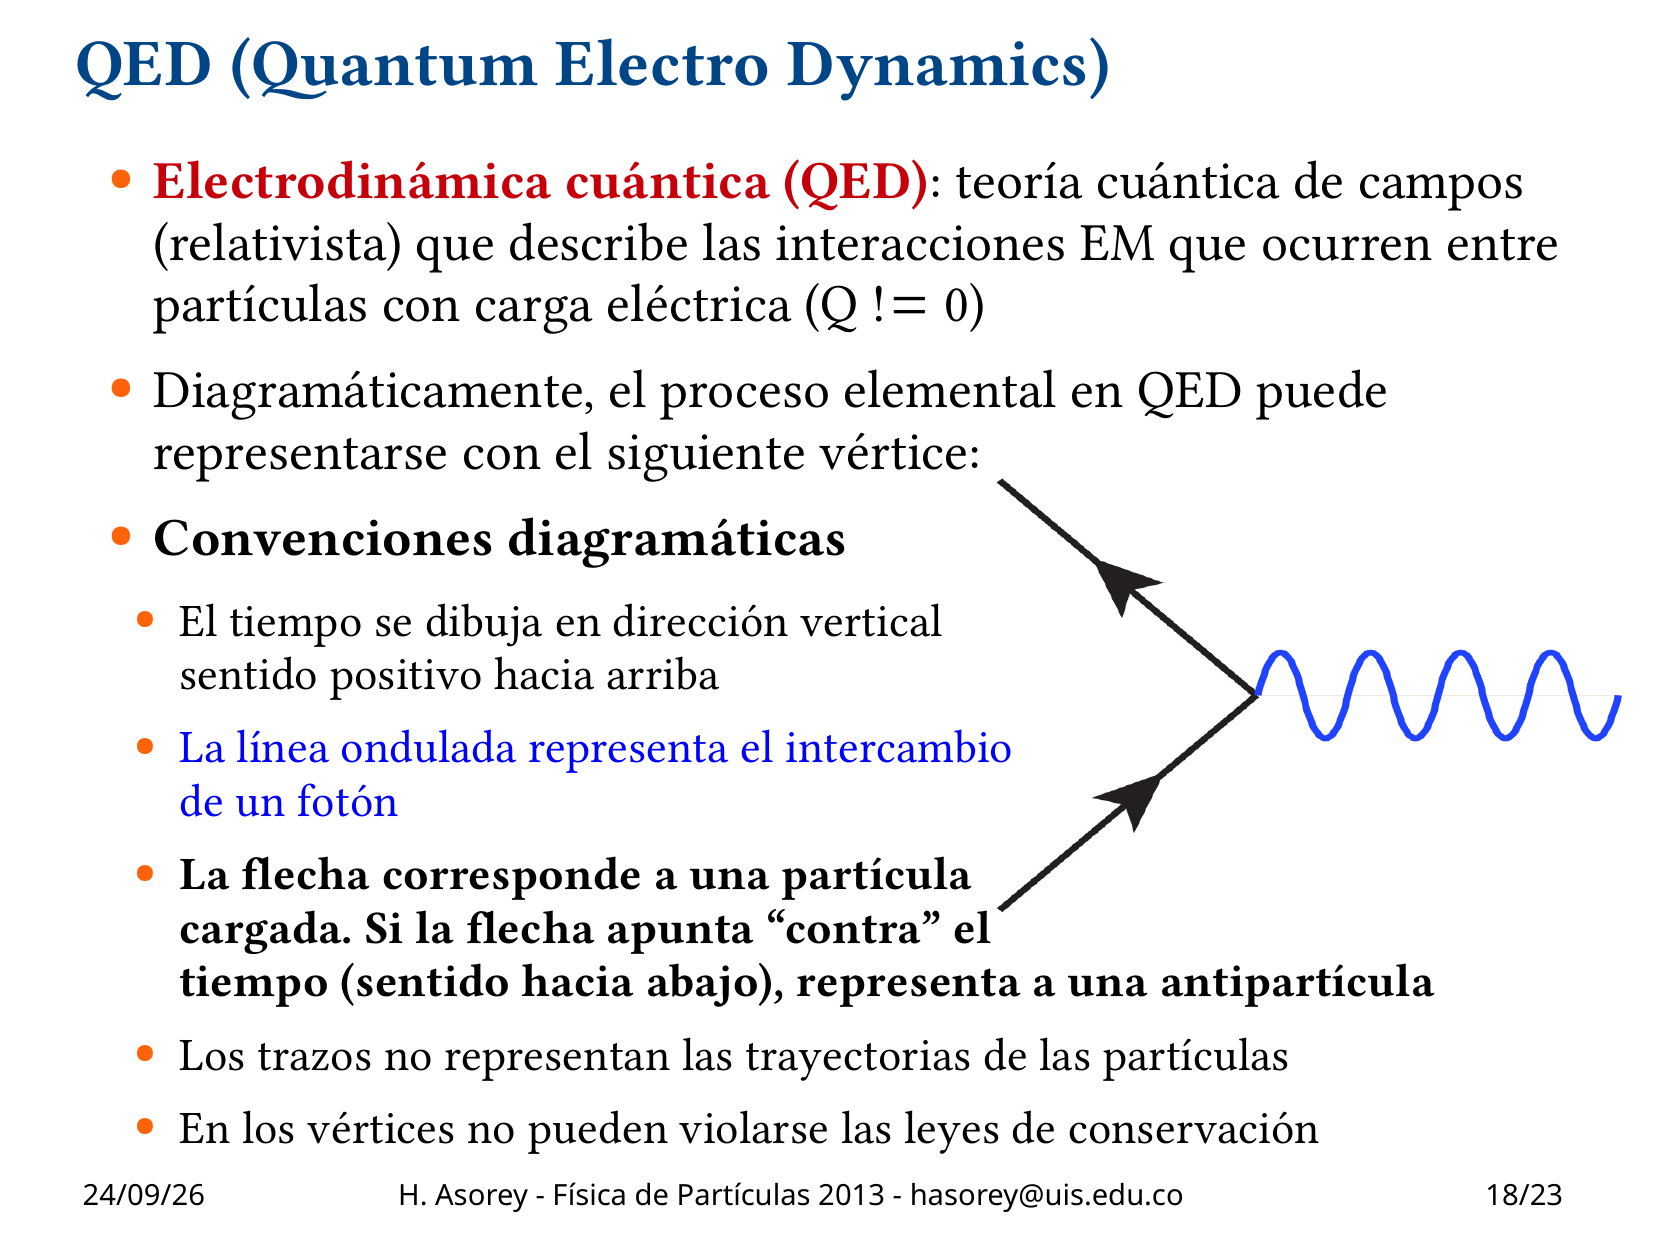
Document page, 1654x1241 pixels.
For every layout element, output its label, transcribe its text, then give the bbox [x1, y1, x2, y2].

list Electrodinámica cuántica (QED): teoría cuántica de campos (relativista) que describe las interacciones EM que ocurren entre partículas con carga eléctrica (Q != 0) Diagramáticamente, el proceso elemental en QED puede representarse con el siguiente vértice: Convenciones diagramáticas El tiempo se dibuja en dirección vertical sentido positivo hacia arriba La línea ondulada representa el intercambio de un fotón La flecha corresponde a una partícula cargada. Si la flecha apunta “contra” el tiempo (sentido hacia abajo), representa a una antipartícula Los trazos no representan las trayectorias de las partículas En los vértices no pueden violarse las leyes de conservación [82, 150, 1571, 1156]
picture [915, 419, 1654, 954]
title QED (Quantum Electro Dynamics) [75, 13, 1564, 115]
